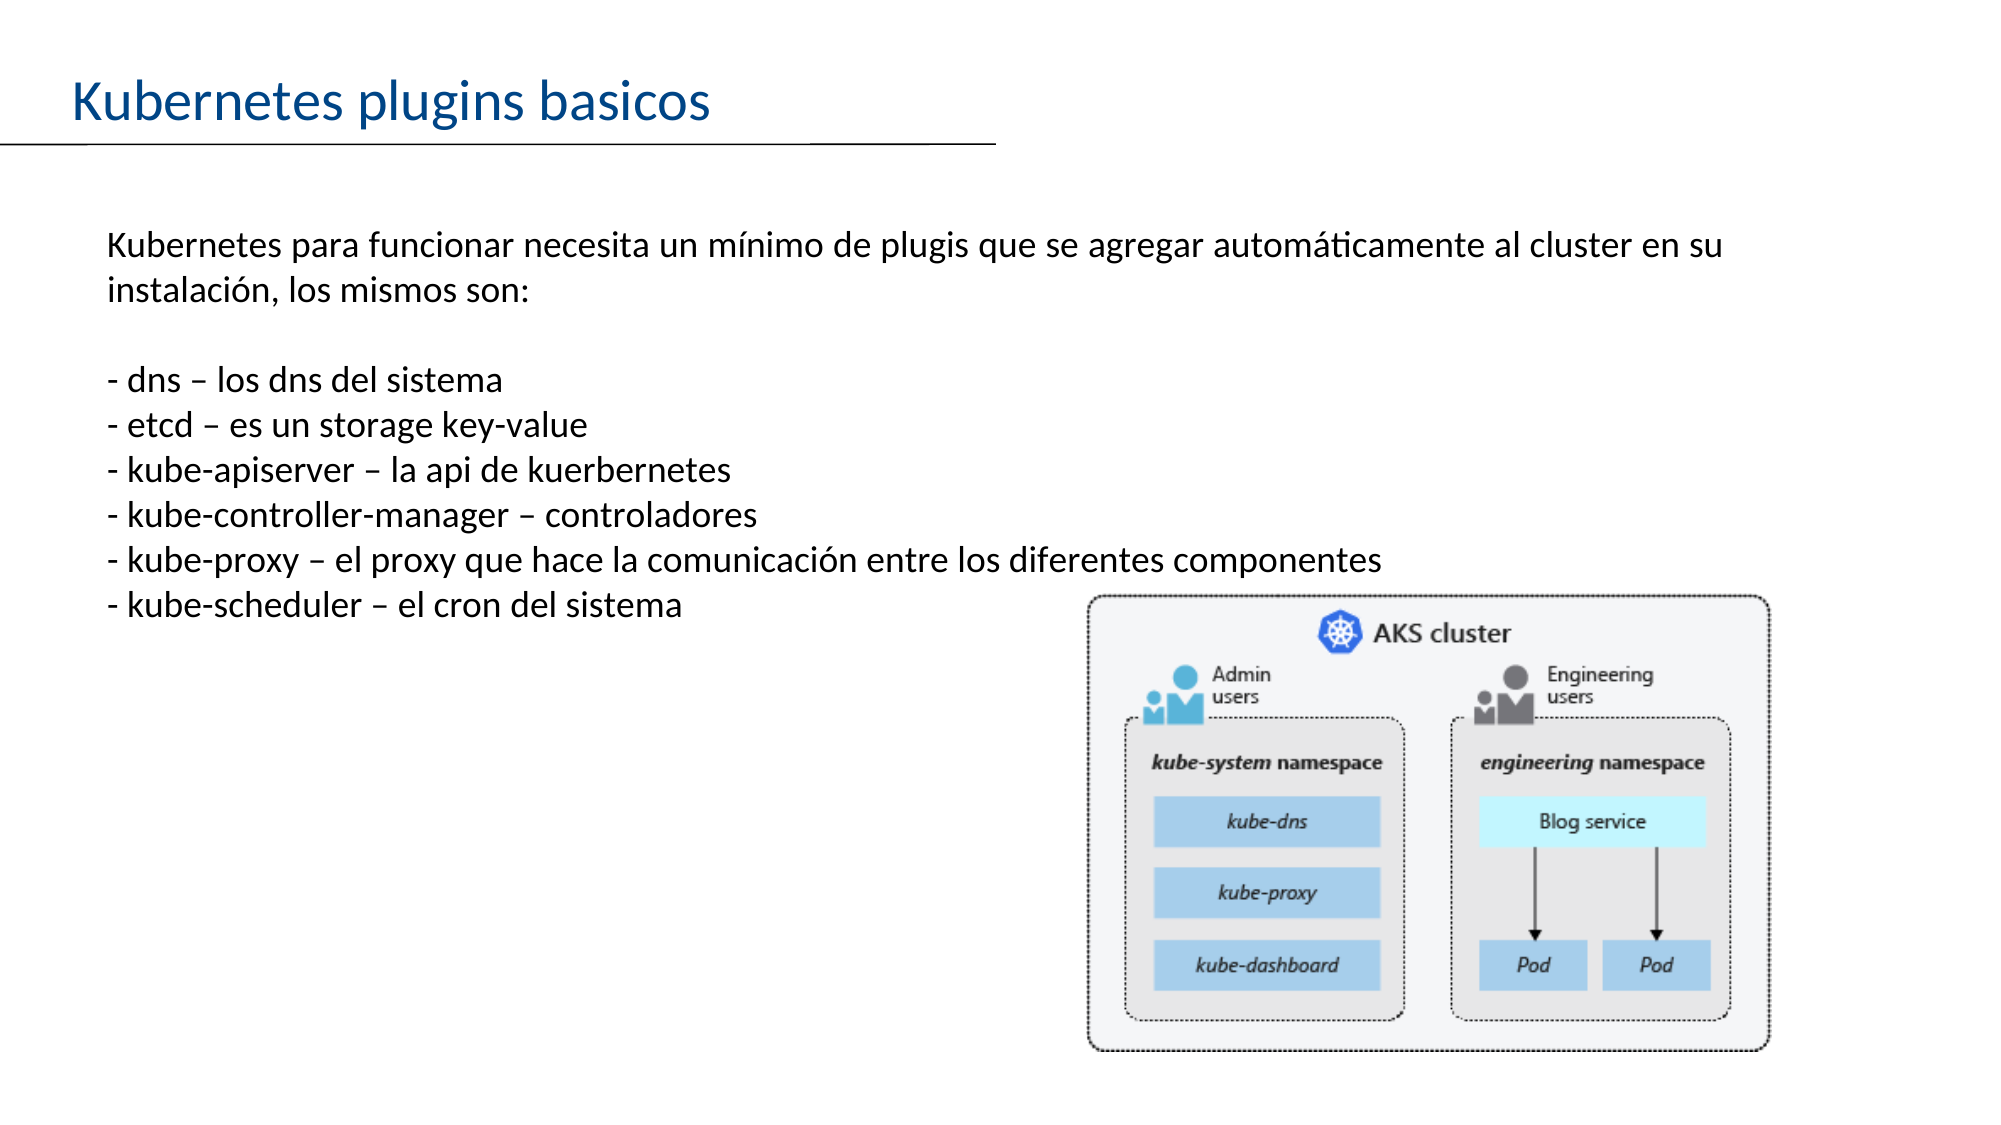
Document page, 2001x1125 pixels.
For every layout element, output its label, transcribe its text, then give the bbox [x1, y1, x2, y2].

text_box Kubernetes plugins basicos [57, 54, 1784, 141]
picture [1086, 592, 1772, 1052]
text_box Kubernetes para funcionar necesita un mínimo de plugis que se agregar automáticamente al cluster en su instalación, los mismos son: - dns – los dns del sistema - etcd – es un storage key-value - kube-apiserver – la api de kuerbernetes - kube-controller-manager – controladores - kube-proxy – el proxy que hace la comunicación entre los diferentes componentes - kube-scheduler – el cron del sistema [92, 213, 1831, 678]
